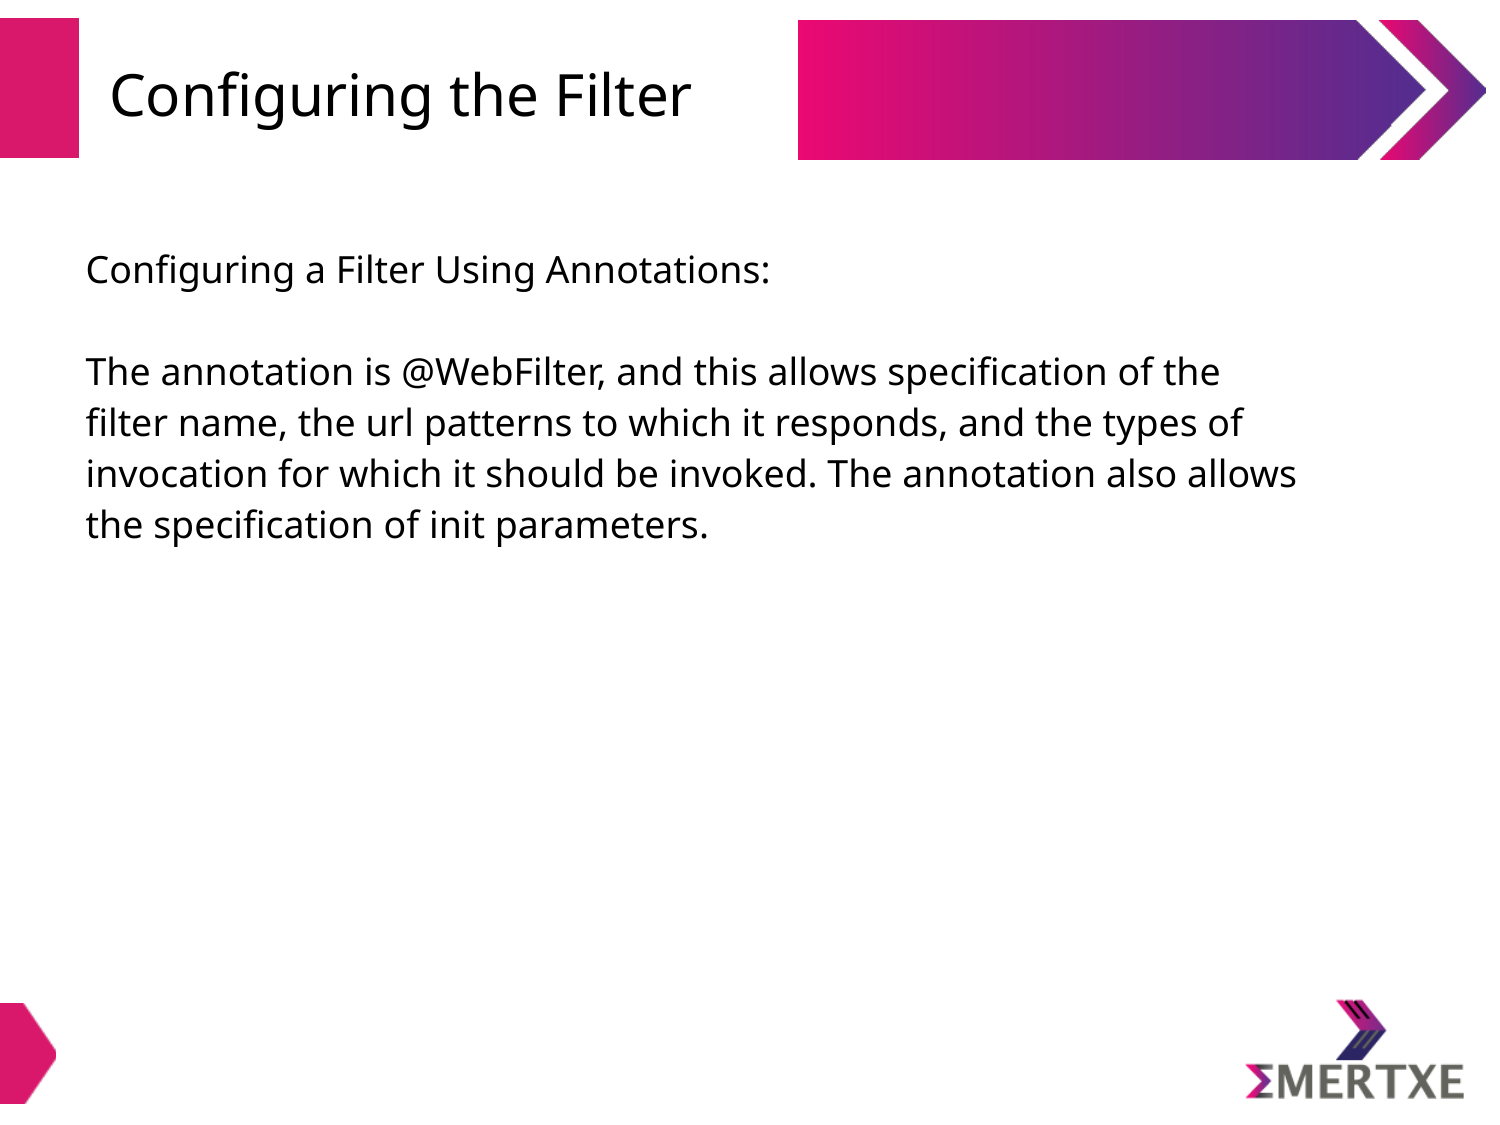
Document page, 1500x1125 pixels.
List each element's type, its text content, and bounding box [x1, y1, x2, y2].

picture [798, 20, 1486, 160]
picture [1245, 996, 1465, 1099]
text_box Configuring the Filter [94, 47, 745, 199]
text_box Configuring a Filter Using Annotations: The annotation is @WebFilter, and this allows specification of the filter name, the url patterns to which it responds, and the types of invocation for which it should be invoked. The annotation also allows the specification of init parameters. [70, 236, 1371, 516]
